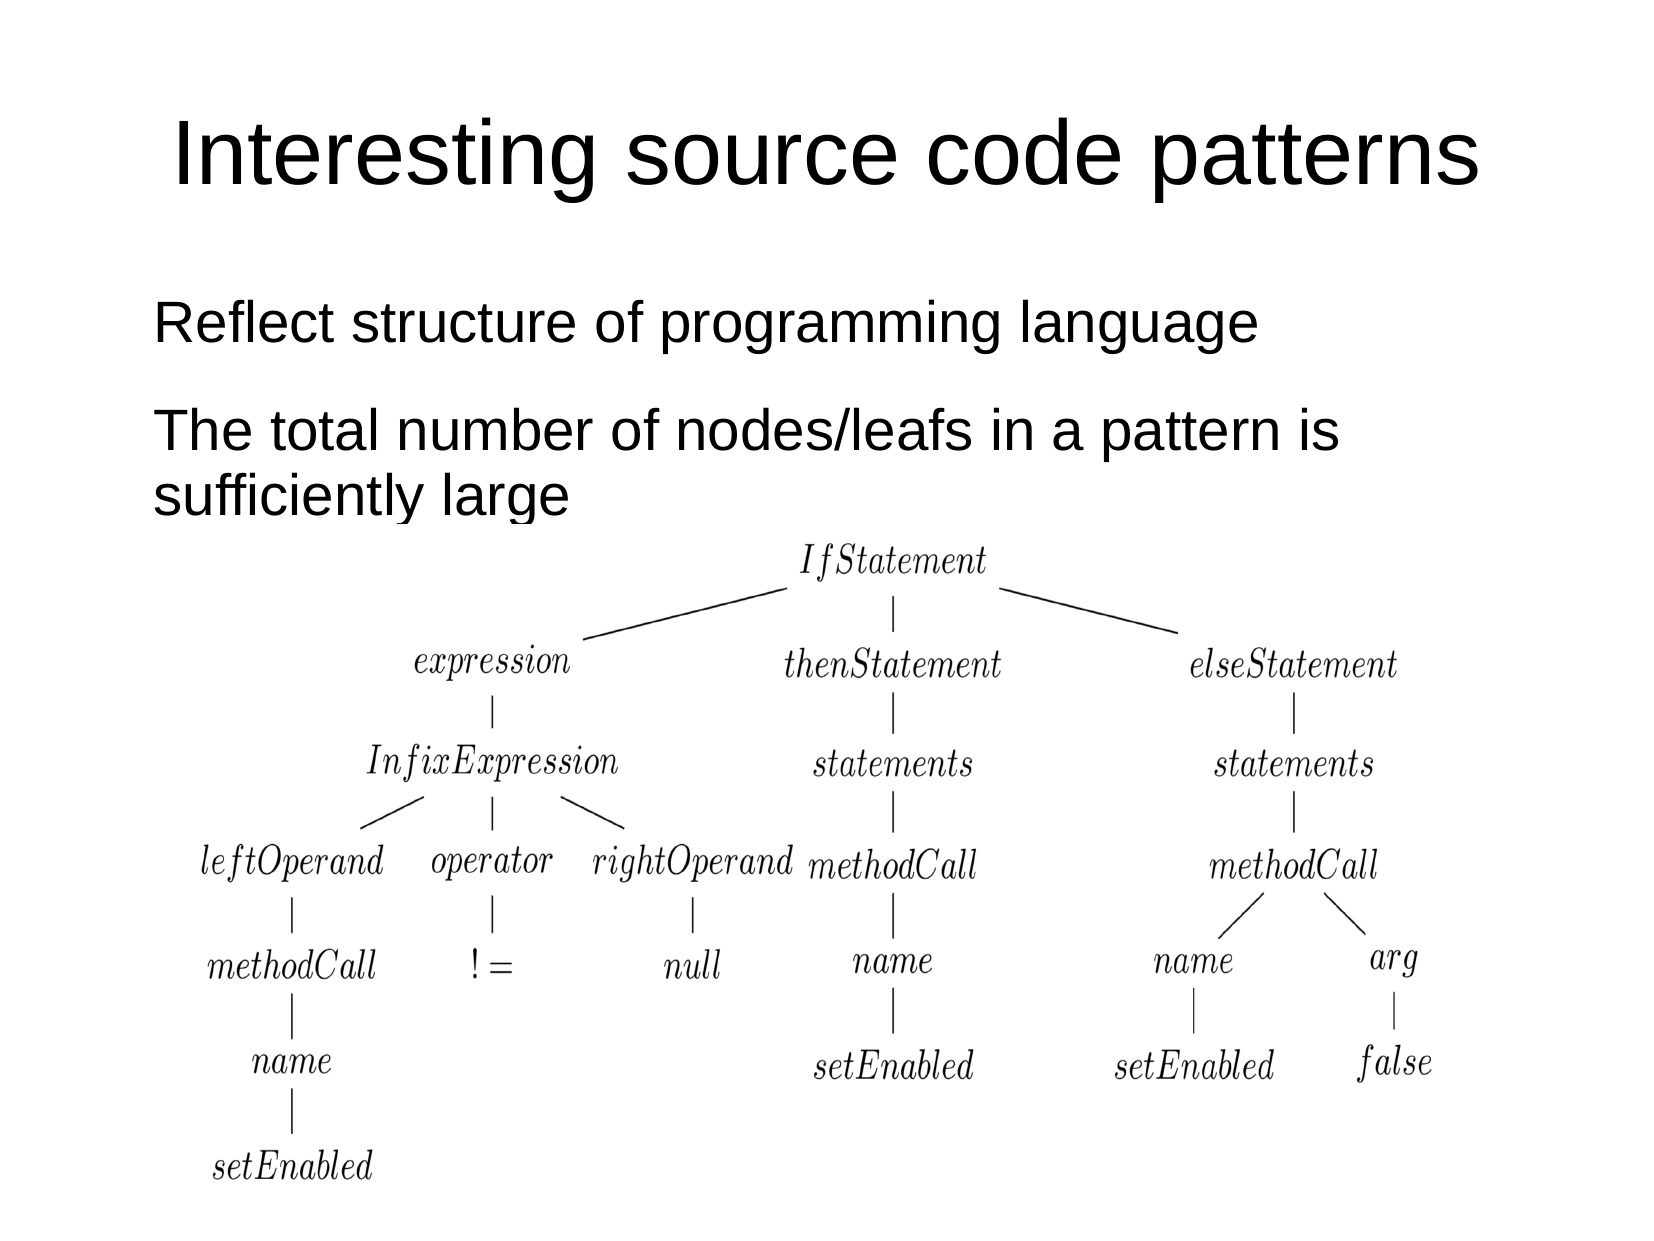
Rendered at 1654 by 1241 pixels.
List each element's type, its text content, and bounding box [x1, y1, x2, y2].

picture [185, 524, 1441, 1213]
list Reflect structure of programming language The total number of nodes/leafs in a pattern is sufficiently large [82, 289, 1571, 1108]
title Interesting source code patterns [82, 49, 1571, 257]
